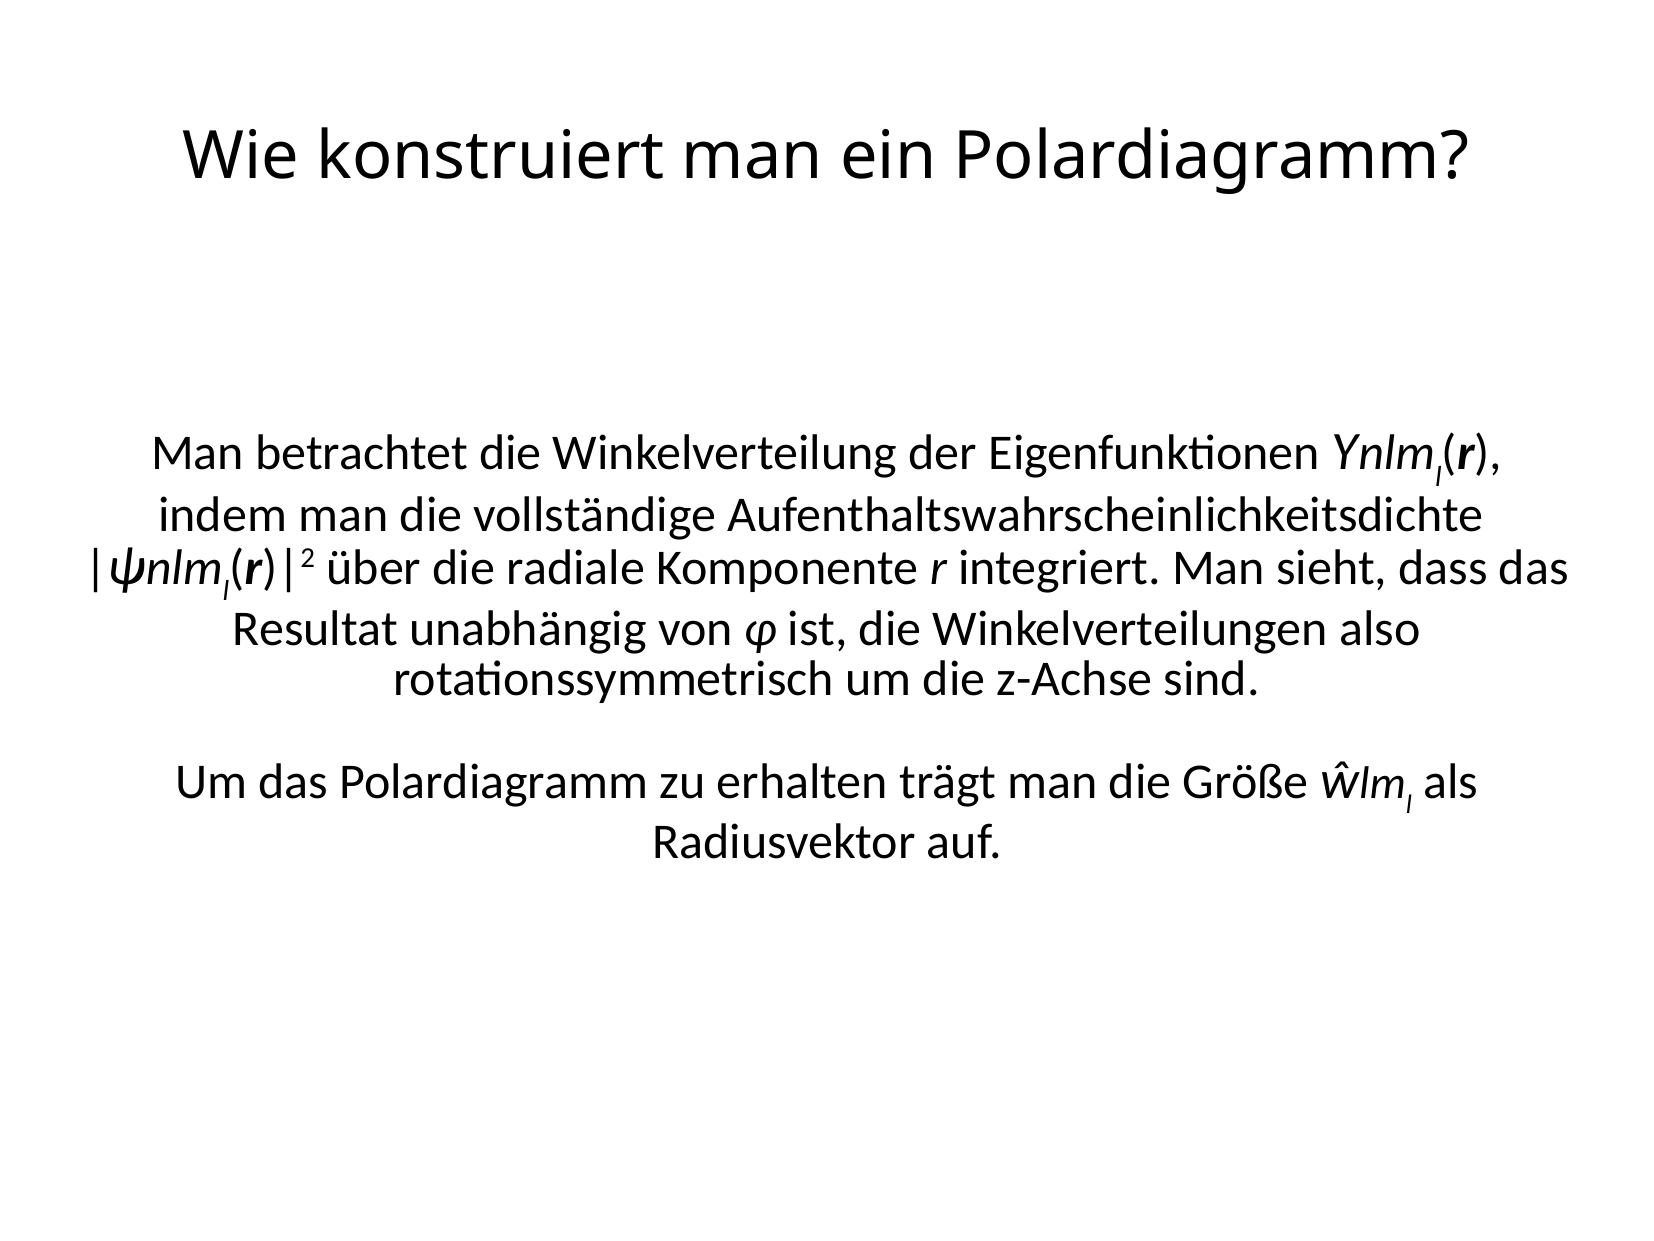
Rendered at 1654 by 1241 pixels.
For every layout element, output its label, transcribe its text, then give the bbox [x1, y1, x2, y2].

subtitle Man betrachtet die Winkelverteilung der Eigenfunktionen Υnlml(r), indem man die vollständige Aufenthaltswahrscheinlichkeitsdichte |ψnlml(r)|2 über die radiale Komponente r integriert. Man sieht, dass das Resultat unabhängig von φ ist, die Winkelverteilungen also rotationssymmetrisch um die z-Achse sind. Um das Polardiagramm zu erhalten trägt man die Größe ŵlml als Radiusvektor auf. [82, 290, 1571, 1010]
title Wie konstruiert man ein Polardiagramm? [82, 49, 1571, 257]
